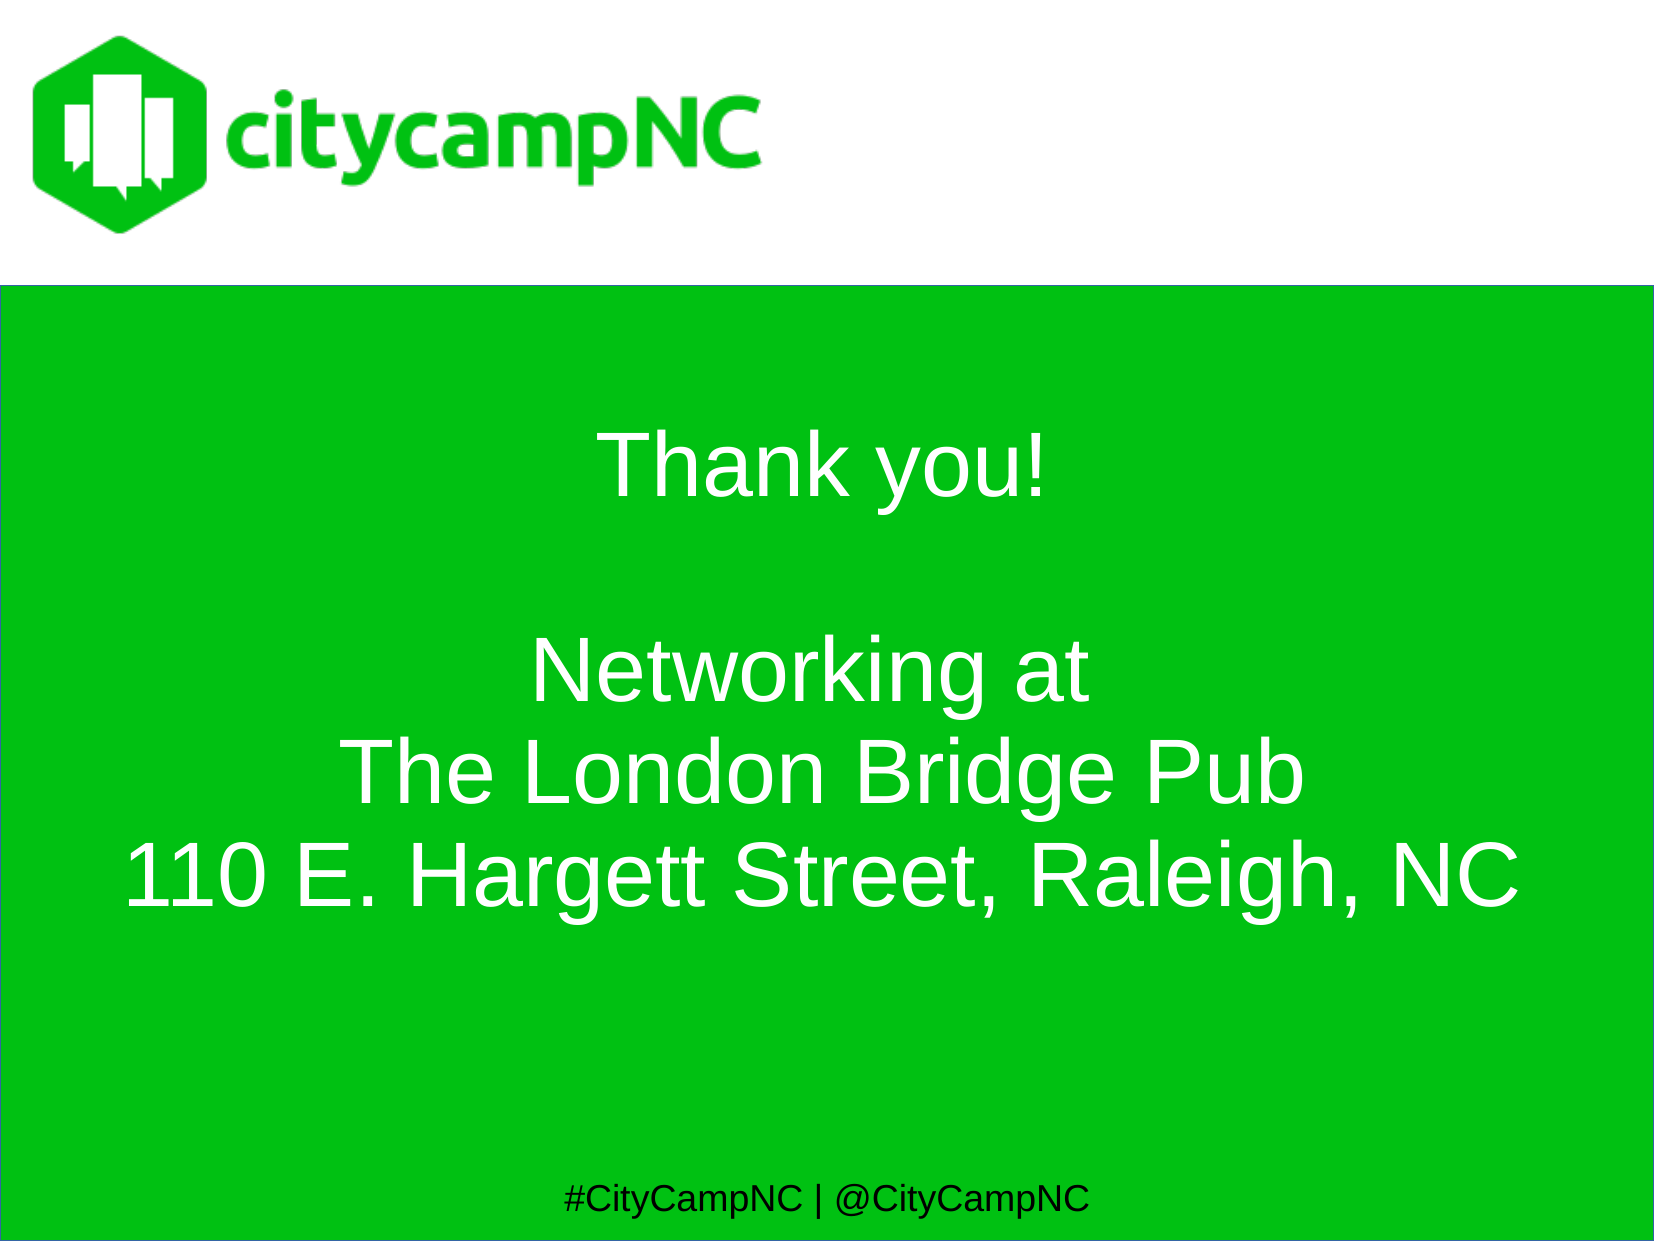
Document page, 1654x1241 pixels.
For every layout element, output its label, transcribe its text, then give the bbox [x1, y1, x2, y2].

subtitle Thank you! Networking at The London Bridge Pub 110 E. Hargett Street, Raleigh, NC [75, 330, 1571, 1010]
picture [0, 3, 794, 267]
